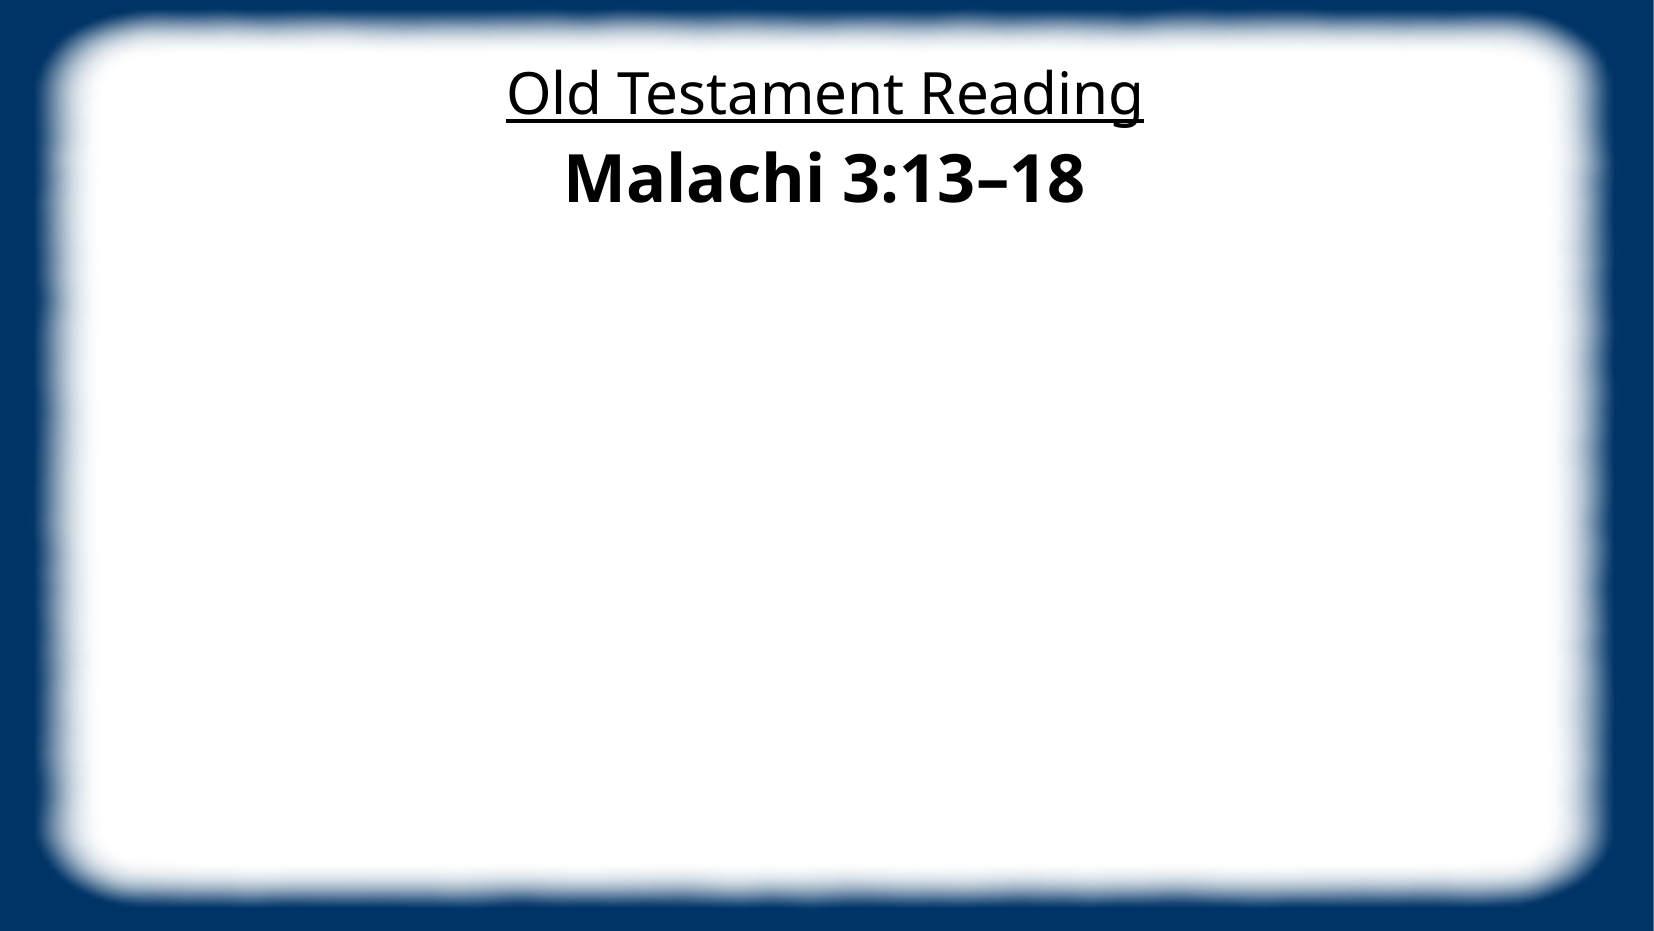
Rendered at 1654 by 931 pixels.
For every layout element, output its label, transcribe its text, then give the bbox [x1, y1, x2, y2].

picture [0, 0, 1654, 931]
text_box Old Testament Reading Malachi 3:13–18 [90, 45, 1561, 226]
